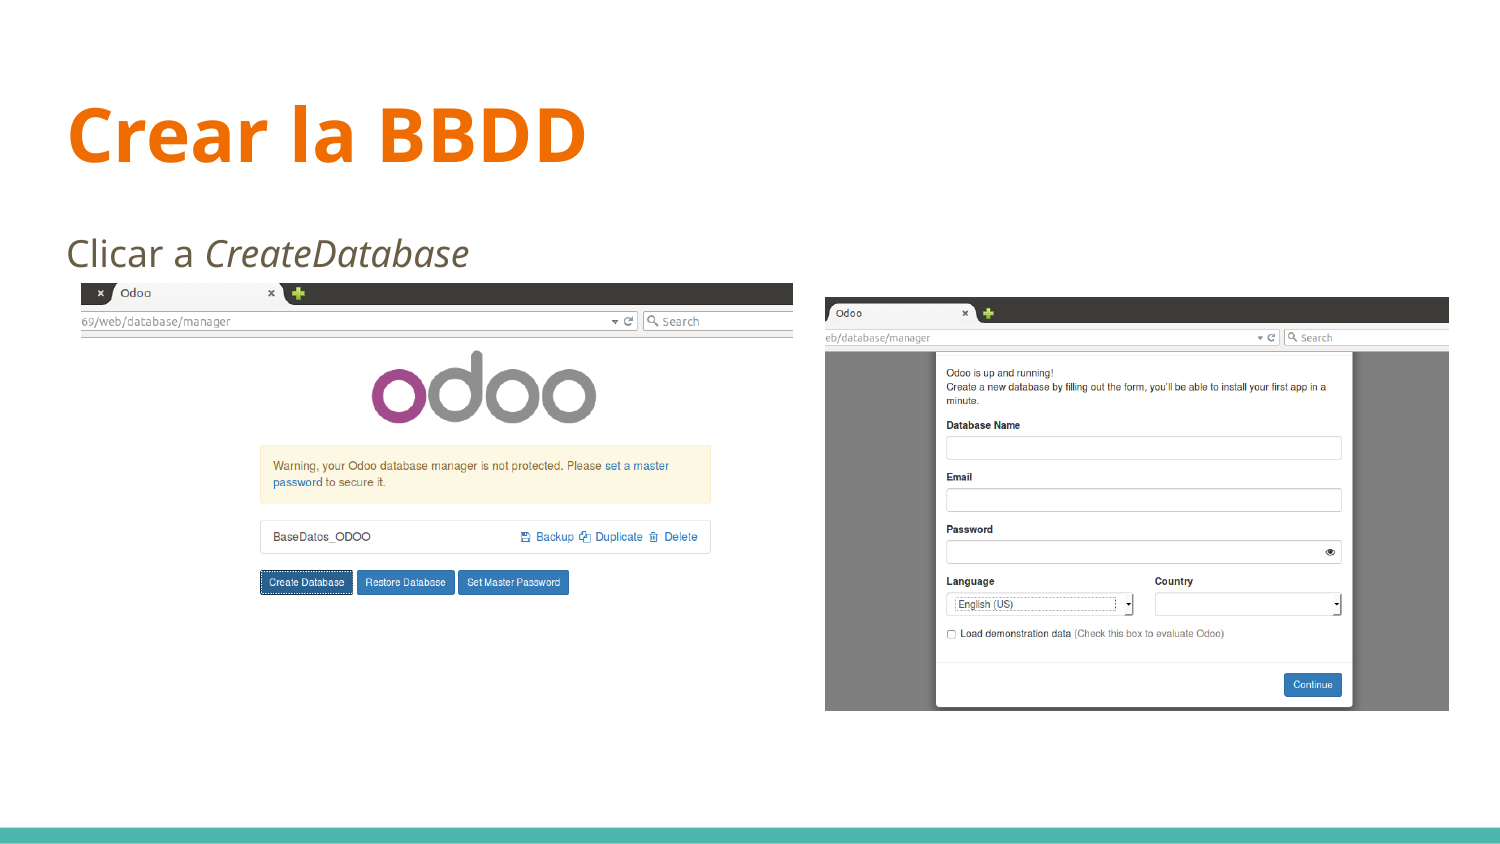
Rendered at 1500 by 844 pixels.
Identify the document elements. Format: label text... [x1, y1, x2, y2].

picture [825, 297, 1449, 711]
list Clicar a CreateDatabase [51, 207, 1449, 750]
picture [81, 283, 793, 697]
title Crear la BBDD [51, 72, 1449, 189]
